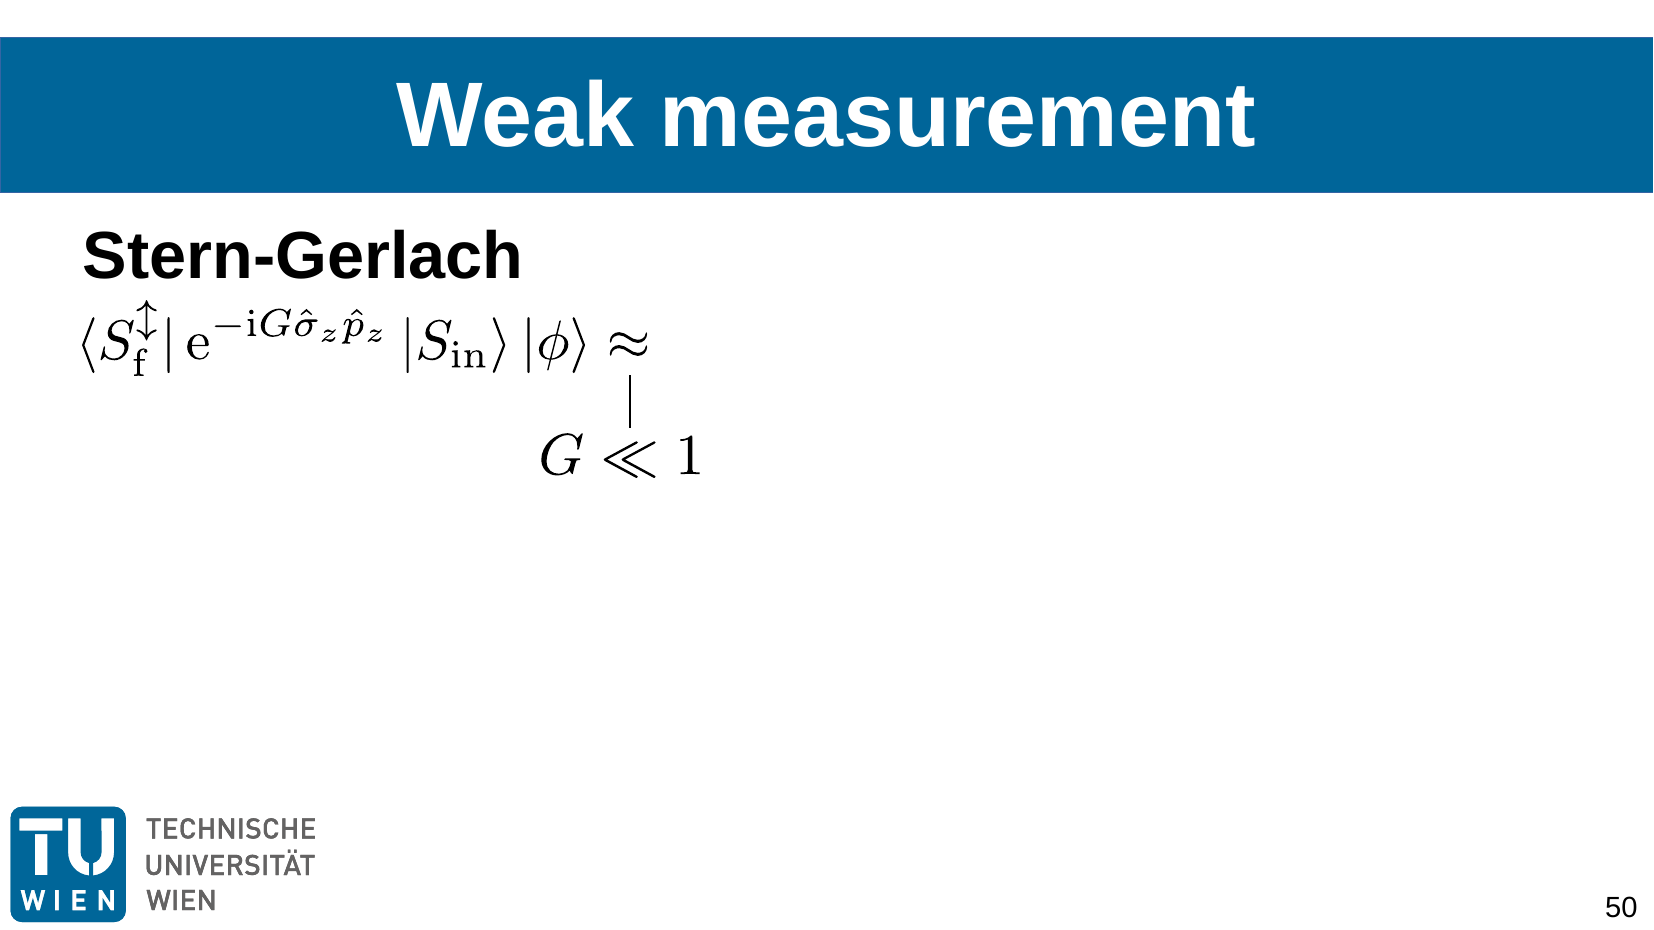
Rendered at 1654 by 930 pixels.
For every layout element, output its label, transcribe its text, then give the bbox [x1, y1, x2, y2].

picture [75, 290, 660, 405]
list Stern-Gerlach [82, 217, 1571, 301]
picture [540, 427, 706, 488]
title Weak measurement [0, 37, 1653, 193]
